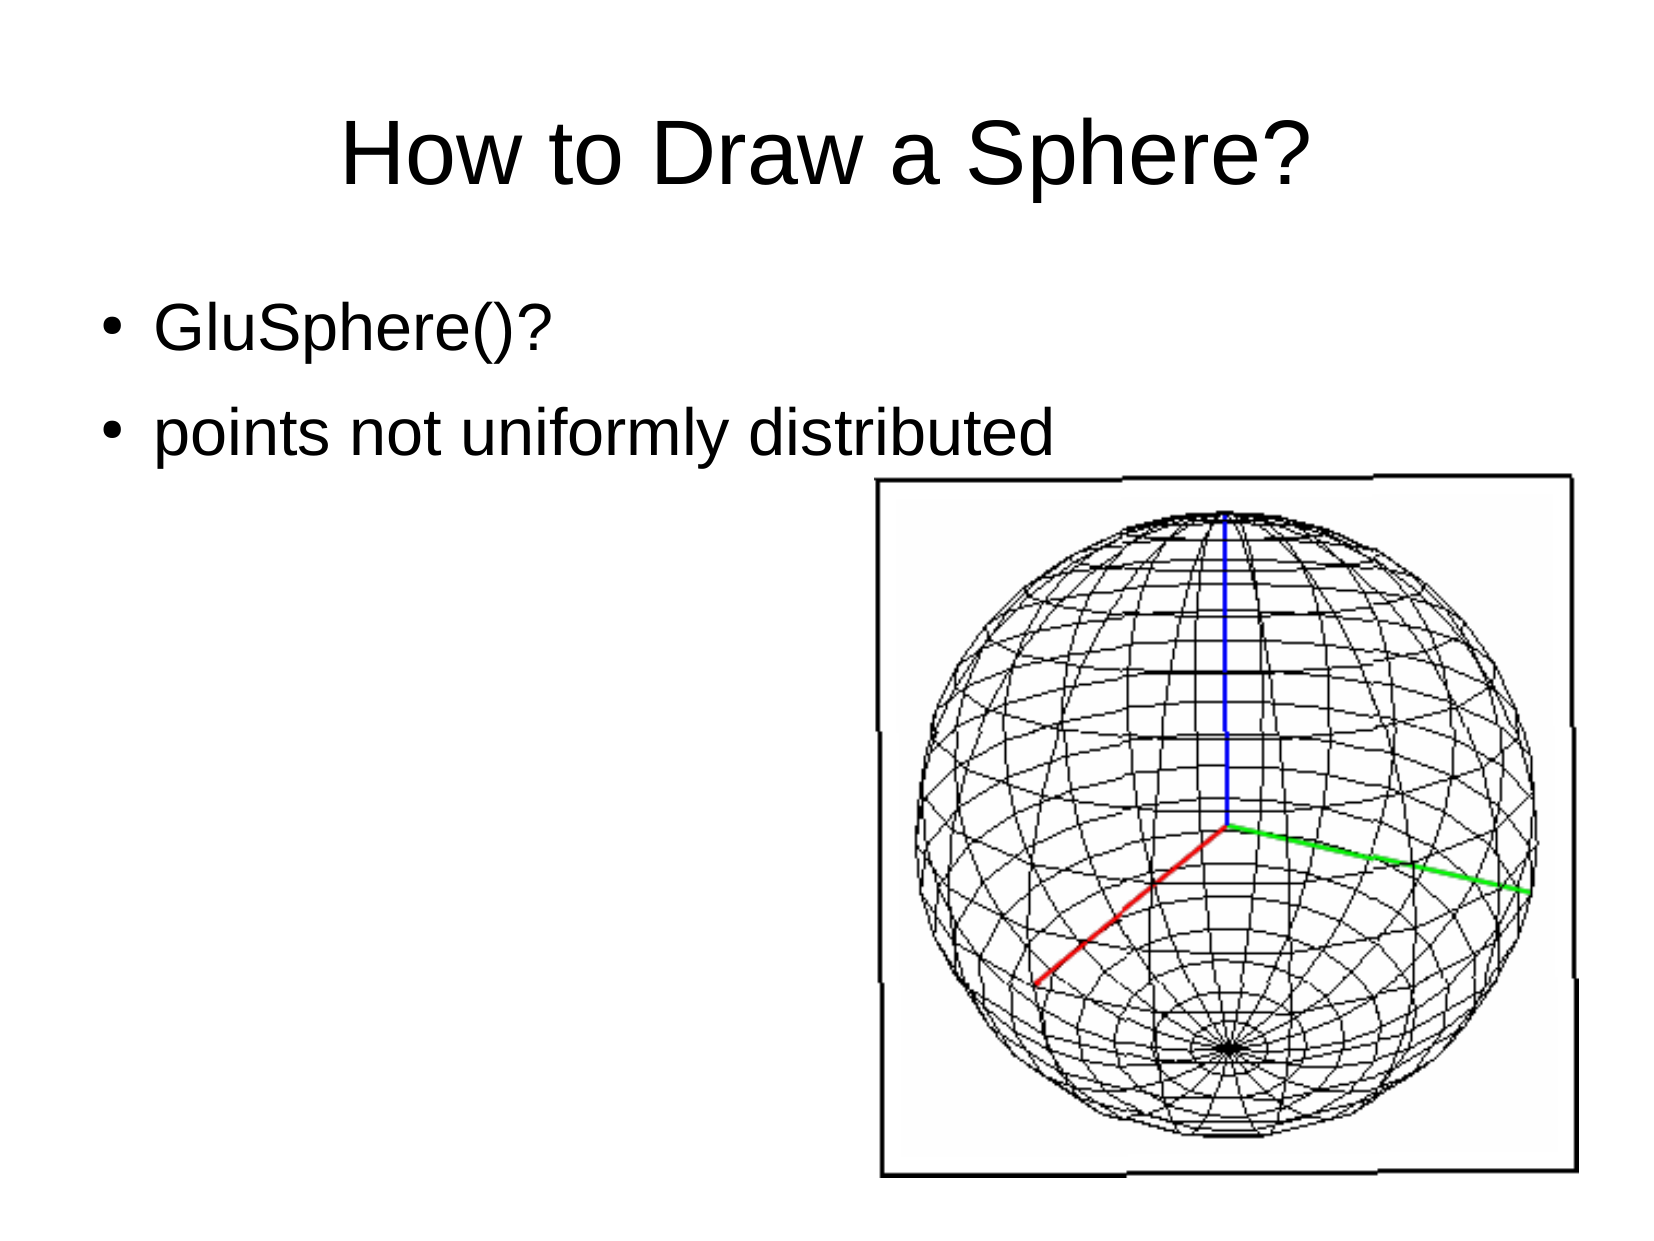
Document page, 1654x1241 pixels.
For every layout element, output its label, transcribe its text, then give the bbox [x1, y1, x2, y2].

list GluSphere()? points not uniformly distributed [82, 290, 1571, 1010]
title How to Draw a Sphere? [82, 49, 1571, 257]
picture [874, 472, 1579, 1178]
